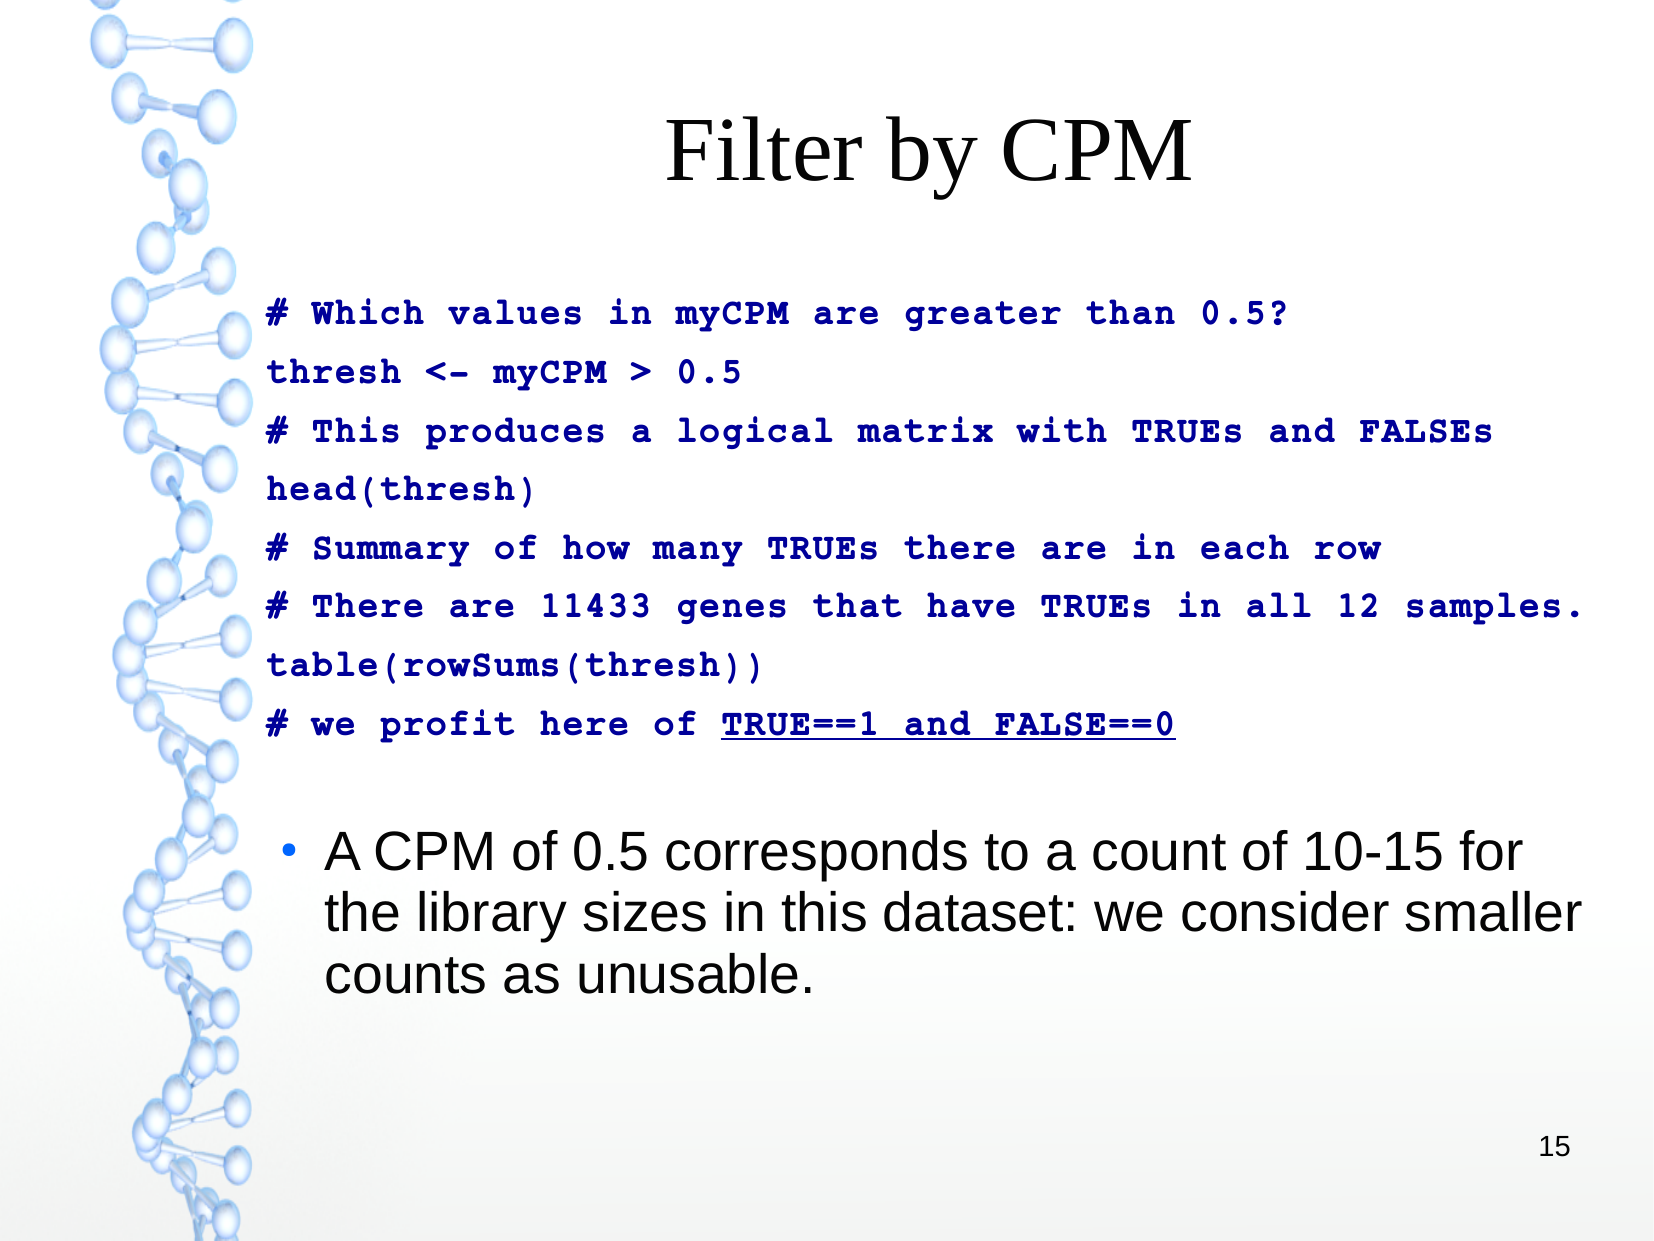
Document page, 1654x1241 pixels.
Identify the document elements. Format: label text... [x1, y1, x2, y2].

list # Which values in myCPM are greater than 0.5? thresh <- myCPM > 0.5 # This produces a logical matrix with TRUEs and FALSEs head(thresh) # Summary of how many TRUEs there are in each row # There are 11433 genes that have TRUEs in all 12 samples. table(rowSums(thresh)) # we profit here of TRUE==1 and FALSE==0 A CPM of 0.5 corresponds to a count of 10-15 for the library sizes in this dataset: we consider smaller counts as unusable. [265, 299, 1595, 1019]
picture [0, 0, 1654, 1241]
title Filter by CPM [265, 47, 1595, 252]
